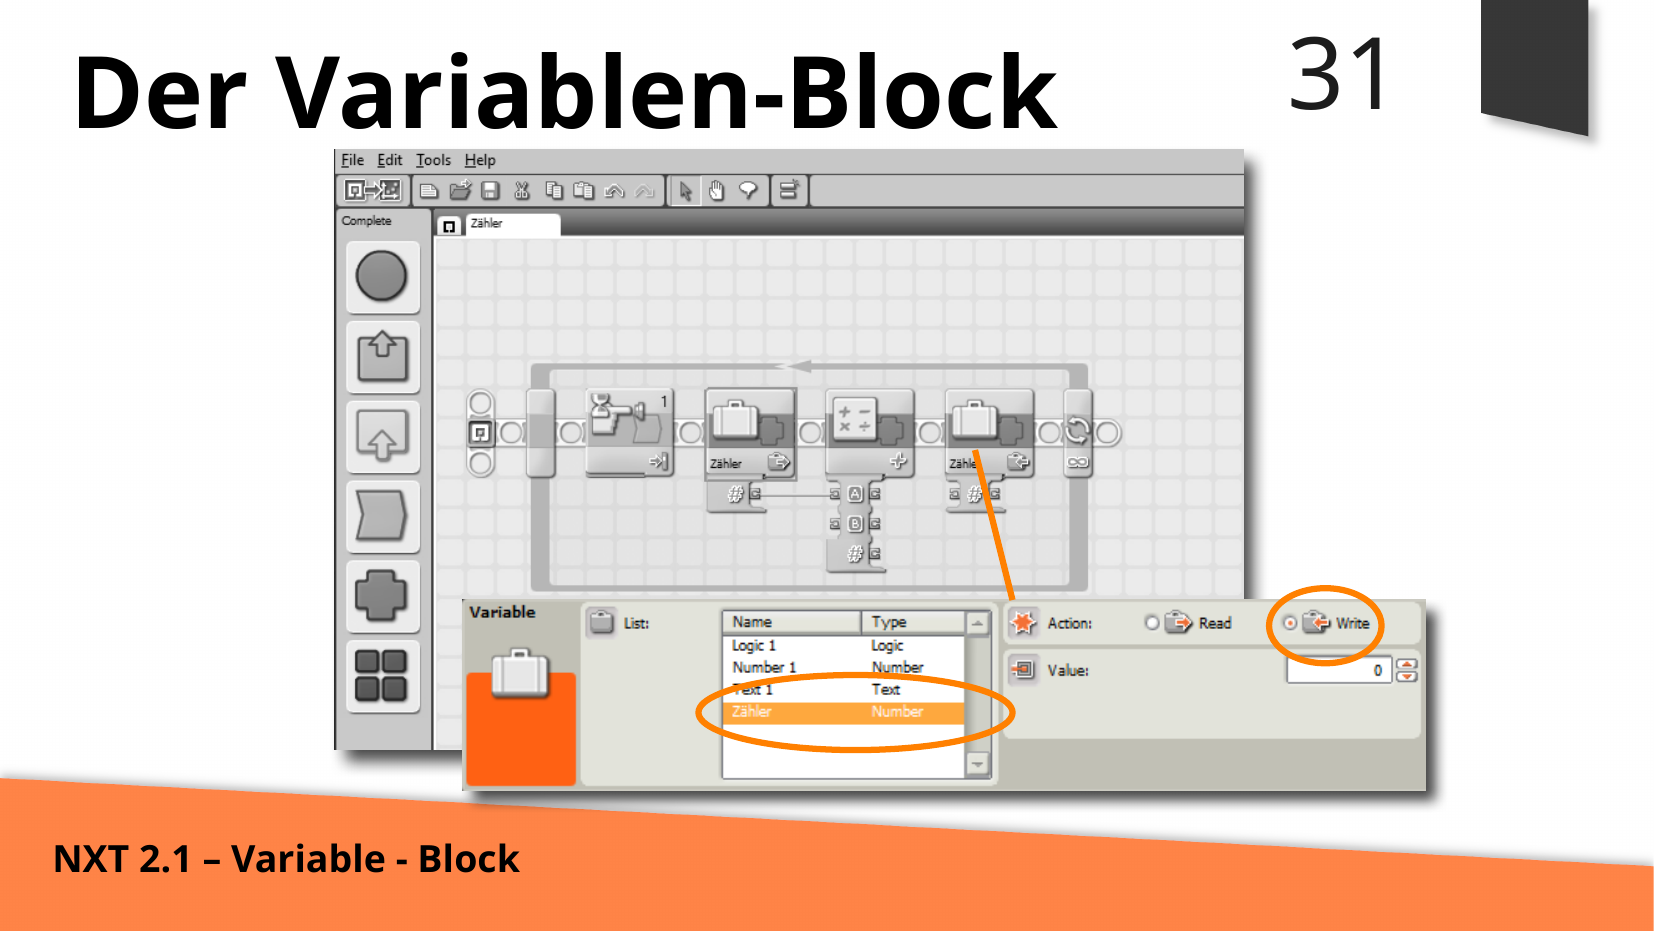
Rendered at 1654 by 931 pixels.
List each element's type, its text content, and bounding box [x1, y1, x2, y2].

text_box <Foliennummer> [1463, 0, 1602, 157]
picture [0, 0, 1654, 931]
title Der Variablen-Block [0, 0, 1380, 180]
text_box NXT 2.1 – Variable - Block [37, 825, 751, 901]
